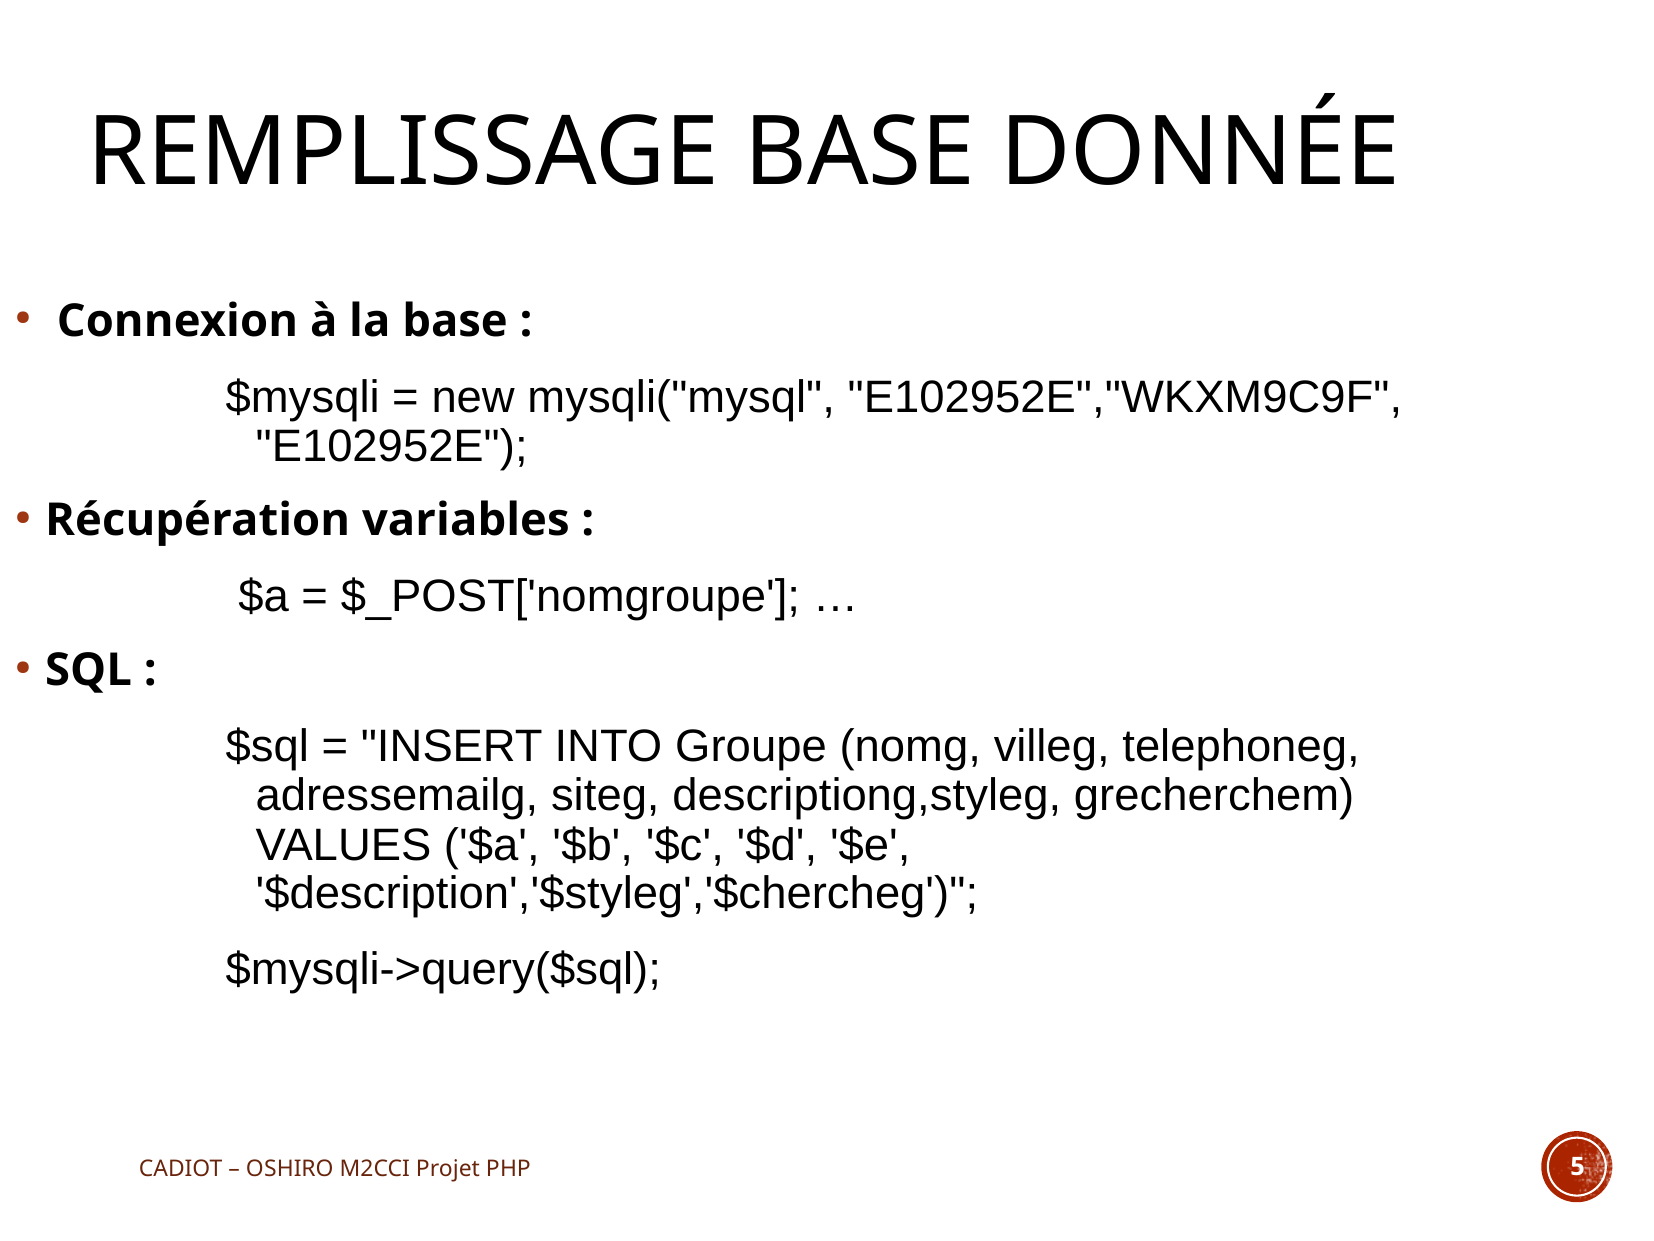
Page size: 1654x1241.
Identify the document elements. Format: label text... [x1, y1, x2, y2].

title Remplissage base donnée [0, 49, 1489, 257]
text_box CADIOT – OSHIRO M2CCI Projet PHP [124, 1134, 983, 1201]
text_box [1534, 1134, 1622, 1201]
list Connexion à la base : $mysqli = new mysqli("mysql", "E102952E","WKXM9C9F", "E102952E"); Récupération variables : $a = $_POST['nomgroupe']; … SQL : $sql = "INSERT INTO Groupe (nomg, villeg, telephoneg, adressemailg, siteg, descriptiong,styleg, grecherchem) VALUES ('$a', '$b', '$c', '$d', '$e', '$description','$styleg','$chercheg')"; $mysqli->query($sql); [0, 290, 1489, 1010]
